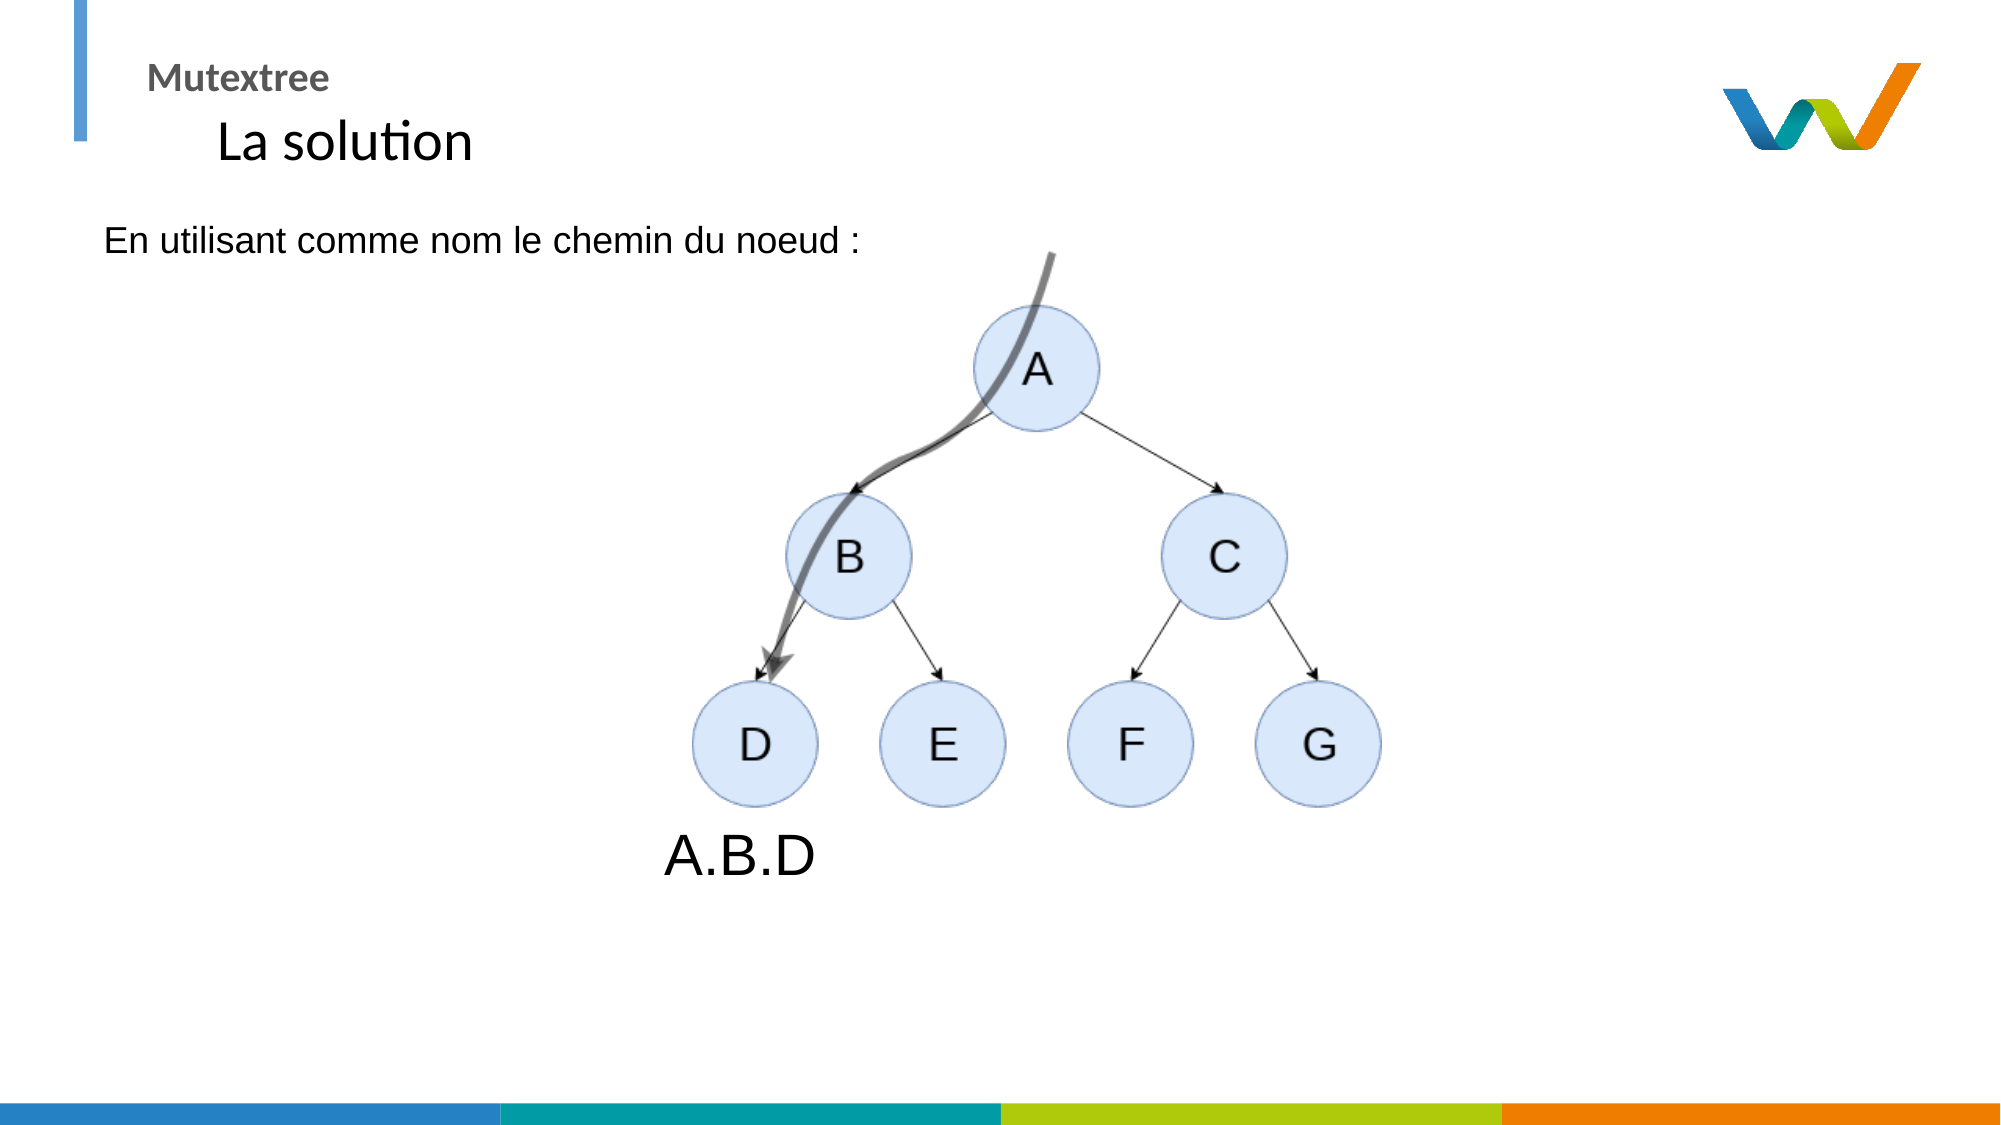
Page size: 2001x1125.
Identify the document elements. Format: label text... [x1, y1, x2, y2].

list La solution [131, 103, 1400, 157]
text_box En utilisant comme nom le chemin du noeud : [88, 212, 969, 312]
list Mutextree [131, 48, 1400, 103]
picture [1702, 63, 1931, 157]
picture [692, 249, 1382, 839]
text_box A.B.D [649, 814, 957, 969]
